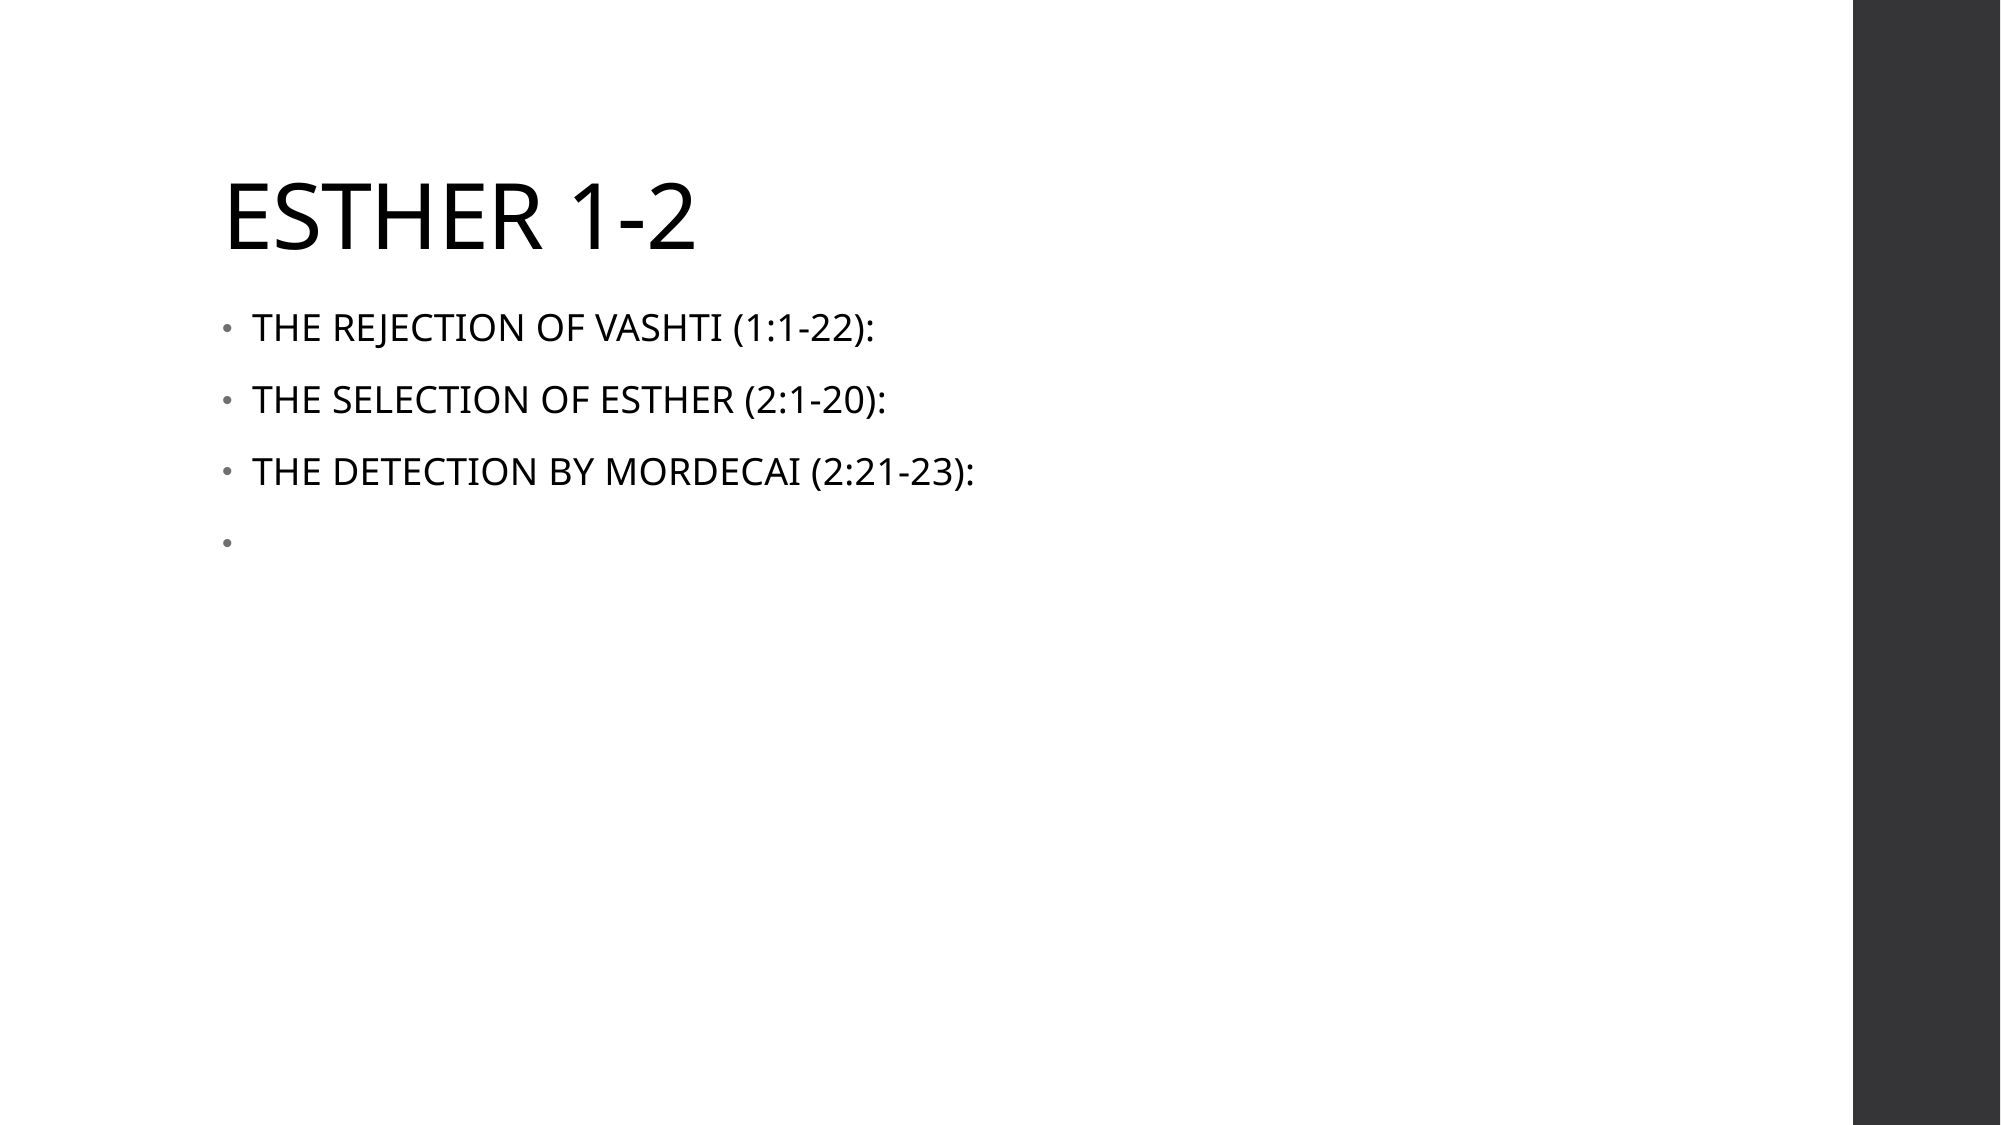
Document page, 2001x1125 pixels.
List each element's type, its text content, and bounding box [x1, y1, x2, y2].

title ESTHER 1-2 [206, 60, 1797, 278]
list THE REJECTION OF VASHTI (1:1-22): THE SELECTION OF ESTHER (2:1-20): THE DETECTION BY MORDECAI (2:21-23): [206, 299, 1617, 1014]
